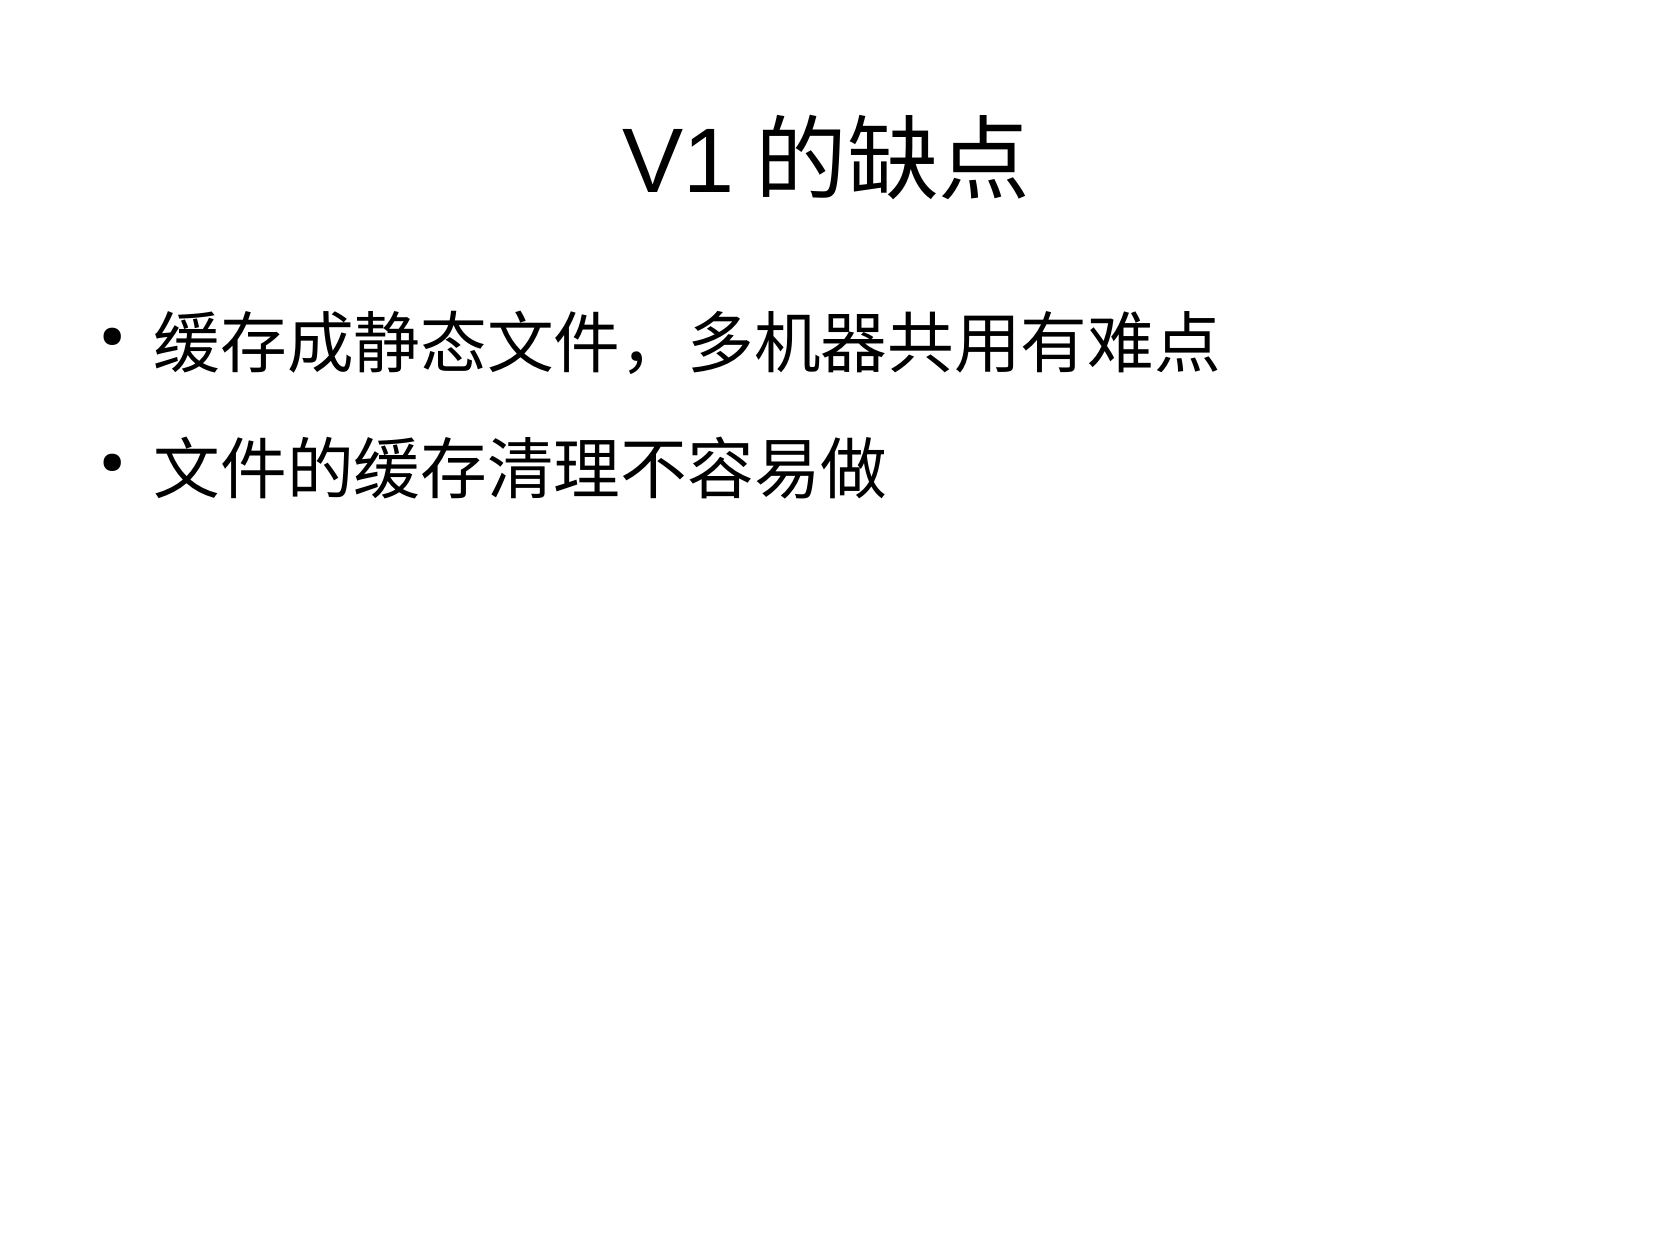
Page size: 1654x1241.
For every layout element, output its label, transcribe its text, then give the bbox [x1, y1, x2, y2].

list 缓存成静态文件，多机器共用有难点 文件的缓存清理不容易做 [82, 290, 1571, 1109]
title V1的缺点 [82, 49, 1571, 257]
